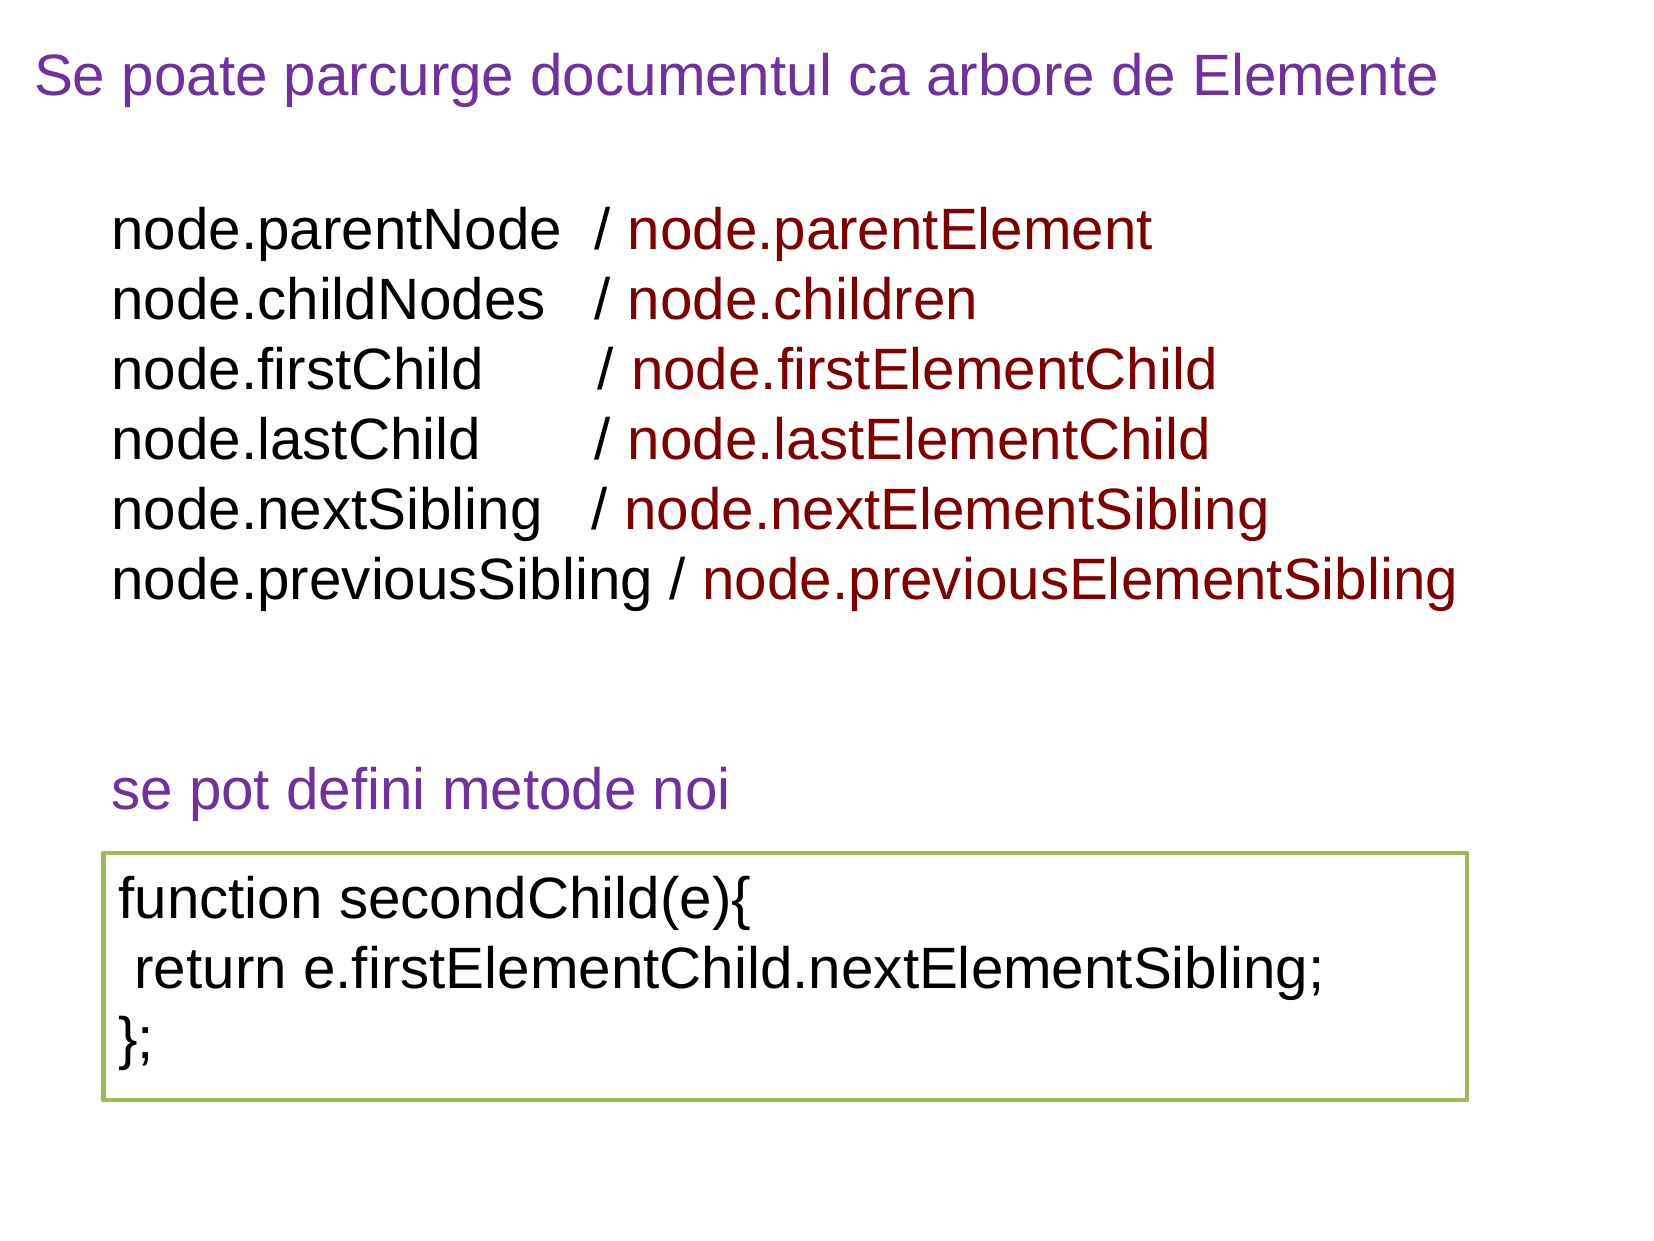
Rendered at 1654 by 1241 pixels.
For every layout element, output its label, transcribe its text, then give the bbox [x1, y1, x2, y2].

text_box Se poate parcurge documentul ca arbore de Elemente [19, 29, 1603, 123]
text_box node.parentNode / node.parentElement node.childNodes / node.children node.firstChild / node.firstElementChild node.lastChild / node.lastElementChild node.nextSibling / node.nextElementSibling node.previousSibling / node.previousElementSibling se pot defini metode noi [96, 69, 1617, 802]
text_box function secondChild(e){ return e.firstElementChild.nextElementSibling; }; [103, 852, 1468, 1101]
